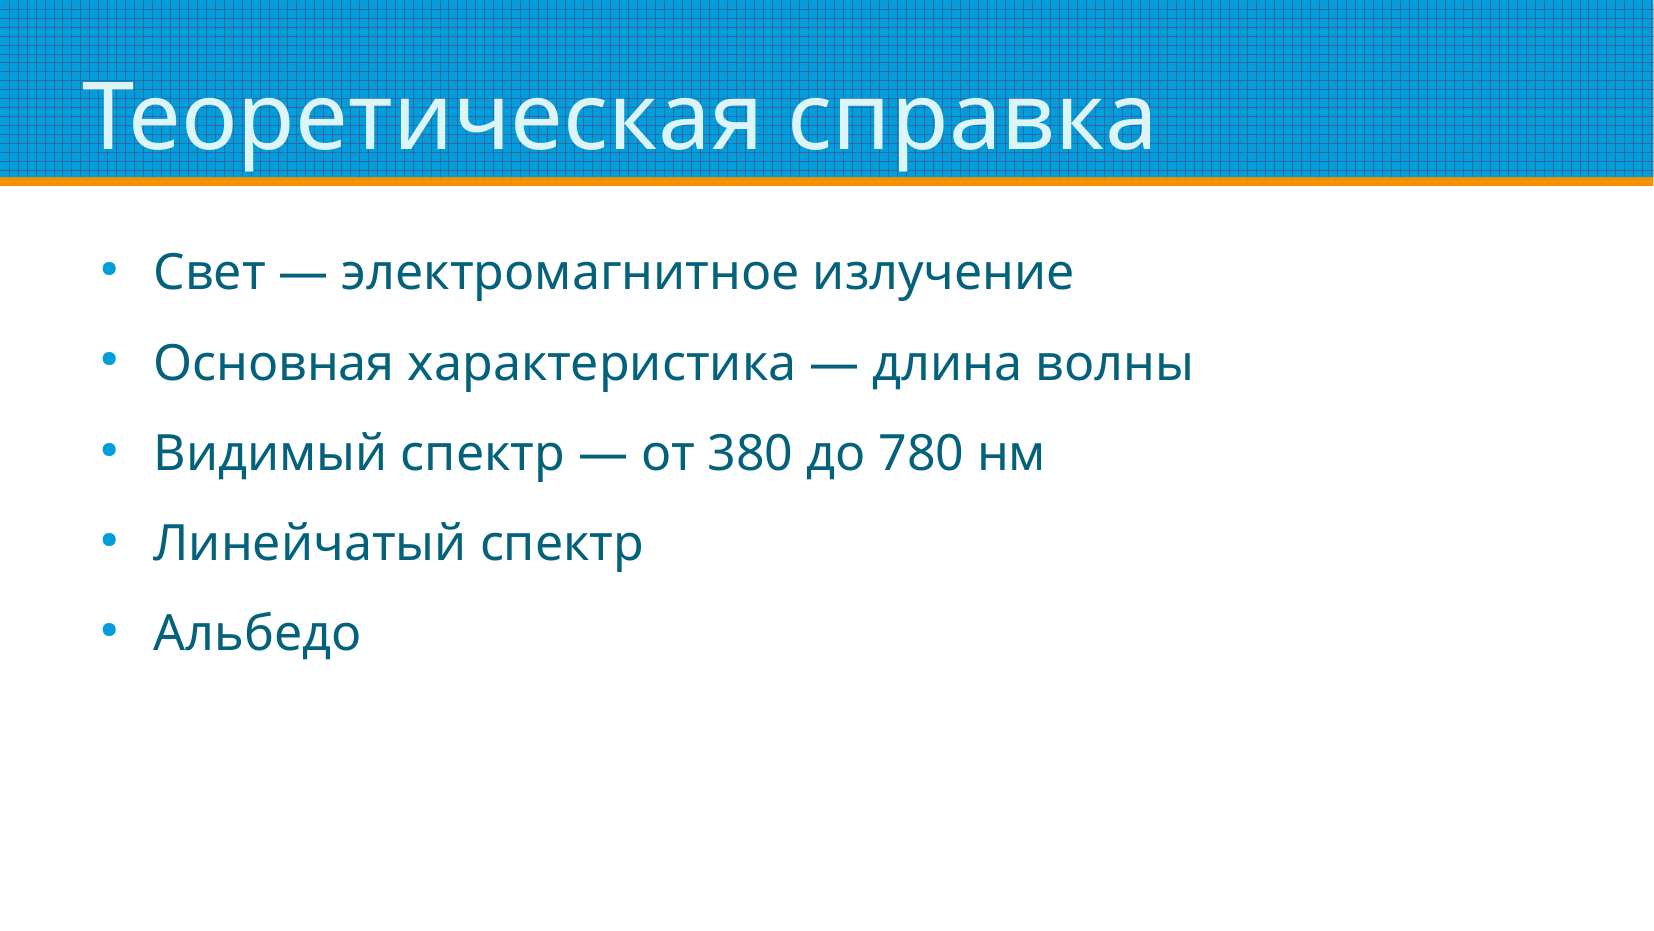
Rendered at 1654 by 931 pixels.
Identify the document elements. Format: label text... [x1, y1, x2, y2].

list Свет — электромагнитное излучение Основная характеристика — длина волны Видимый спектр — от 380 до 780 нм Линейчатый спектр Альбедо [82, 236, 1571, 813]
title Теоретическая справка [82, 14, 1571, 178]
